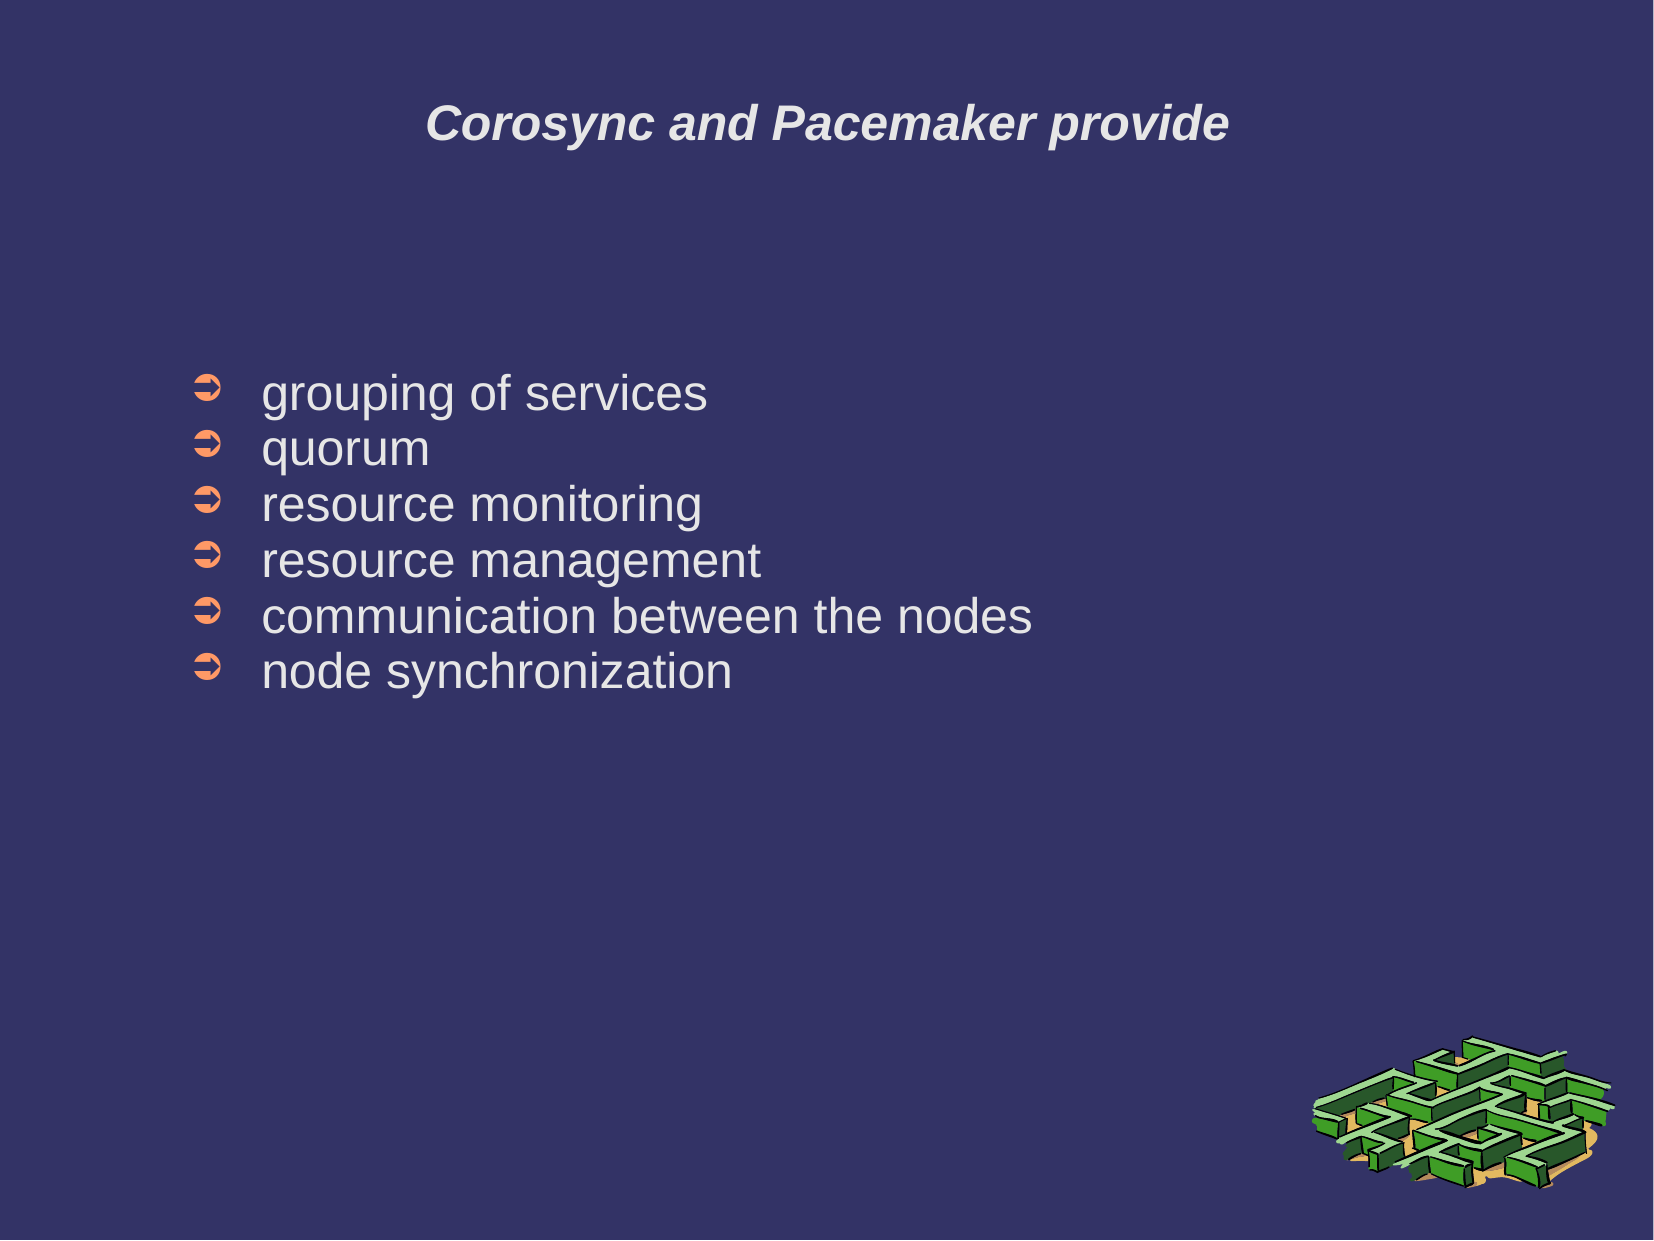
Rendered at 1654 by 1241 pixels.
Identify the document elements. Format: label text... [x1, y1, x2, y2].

list grouping of services quorum resource monitoring resource management communication between the nodes node synchronization [178, 364, 1570, 1085]
title Corosync and Pacemaker provide [121, 19, 1534, 227]
